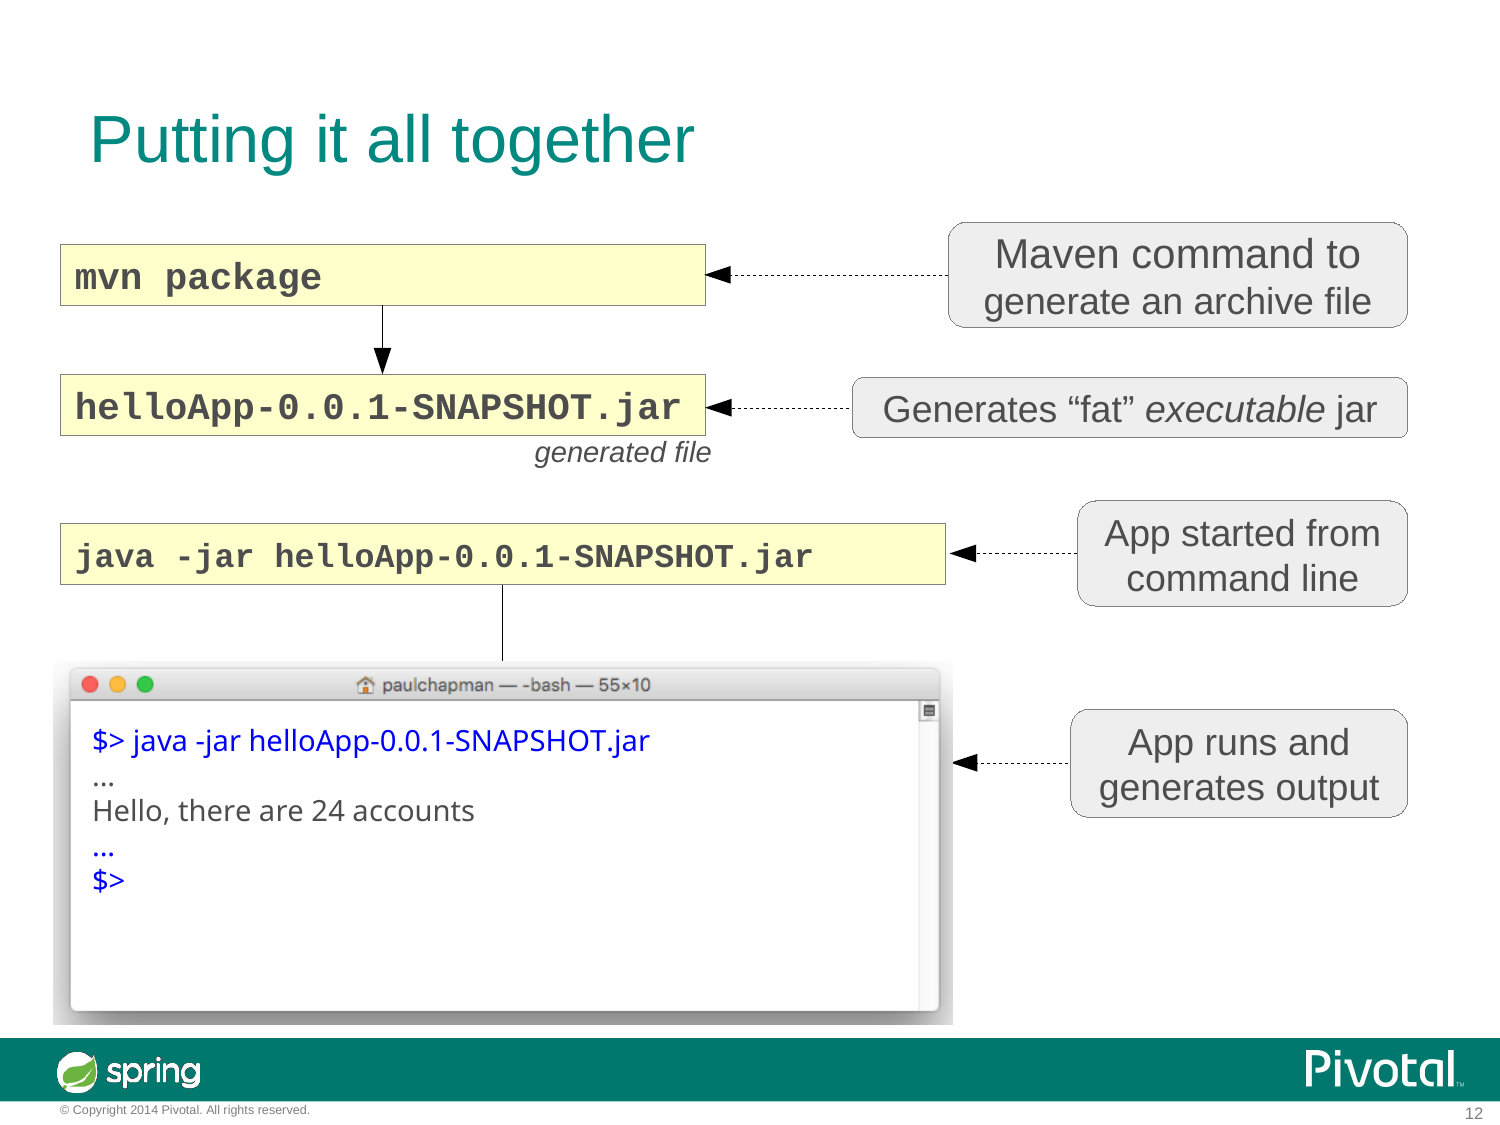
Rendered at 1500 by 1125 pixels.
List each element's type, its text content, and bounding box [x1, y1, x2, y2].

text_box Maven command to generate an archive file [948, 222, 1408, 328]
text_box mvn package [60, 244, 706, 306]
text_box generated file [519, 426, 759, 482]
picture [1306, 1050, 1464, 1087]
picture [53, 661, 953, 1025]
text_box App started from command line [1077, 500, 1408, 607]
text_box Generates “fat” executable jar [852, 377, 1408, 438]
text_box java -jar helloApp-0.0.1-SNAPSHOT.jar [60, 523, 946, 585]
text_box $> java -jar helloApp-0.0.1-SNAPSHOT.jar ... Hello, there are 24 accounts ... $> [77, 702, 910, 1009]
text_box App runs and generates output [1070, 709, 1408, 818]
title Putting it all together [75, 41, 1426, 230]
picture [32, 1041, 210, 1103]
text_box helloApp-0.0.1-SNAPSHOT.jar [60, 374, 706, 436]
